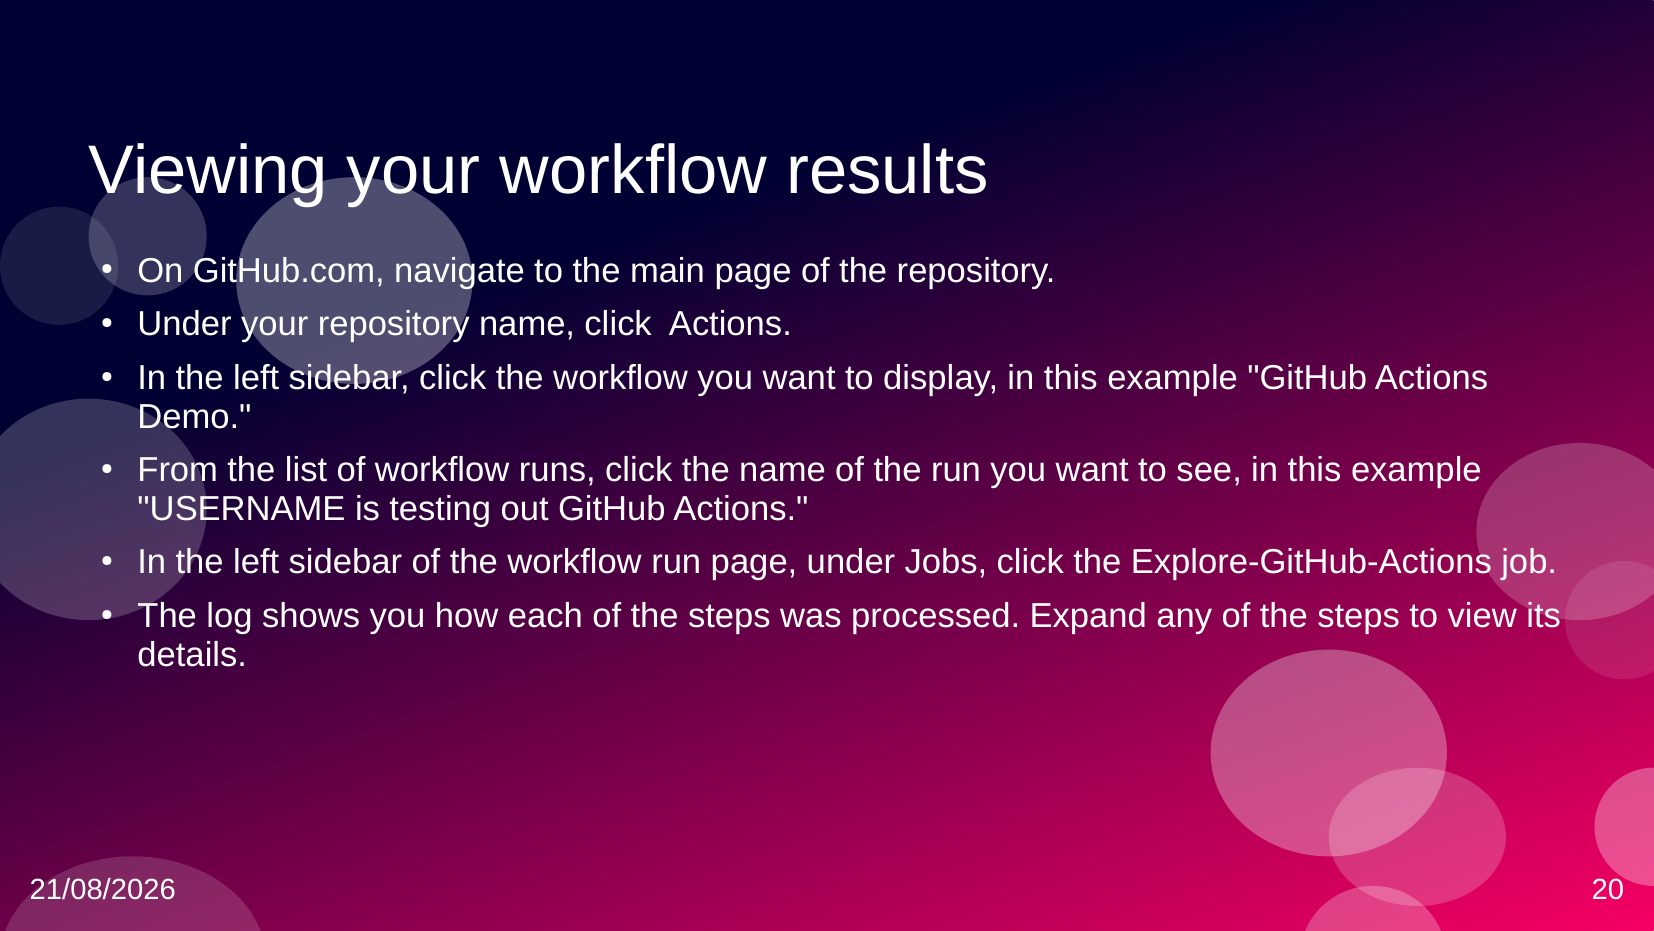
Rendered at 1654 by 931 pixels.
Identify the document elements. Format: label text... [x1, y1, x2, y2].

title Viewing your workflow results [88, 88, 1565, 250]
list On GitHub.com, navigate to the main page of the repository. Under your repository name, click Actions. In the left sidebar, click the workflow you want to display, in this example "GitHub Actions Demo." From the list of workflow runs, click the name of the run you want to see, in this example "USERNAME is testing out GitHub Actions." In the left sidebar of the workflow run page, under Jobs, click the Explore-GitHub-Actions job. The log shows you how each of the steps was processed. Expand any of the steps to view its details. [88, 250, 1565, 709]
